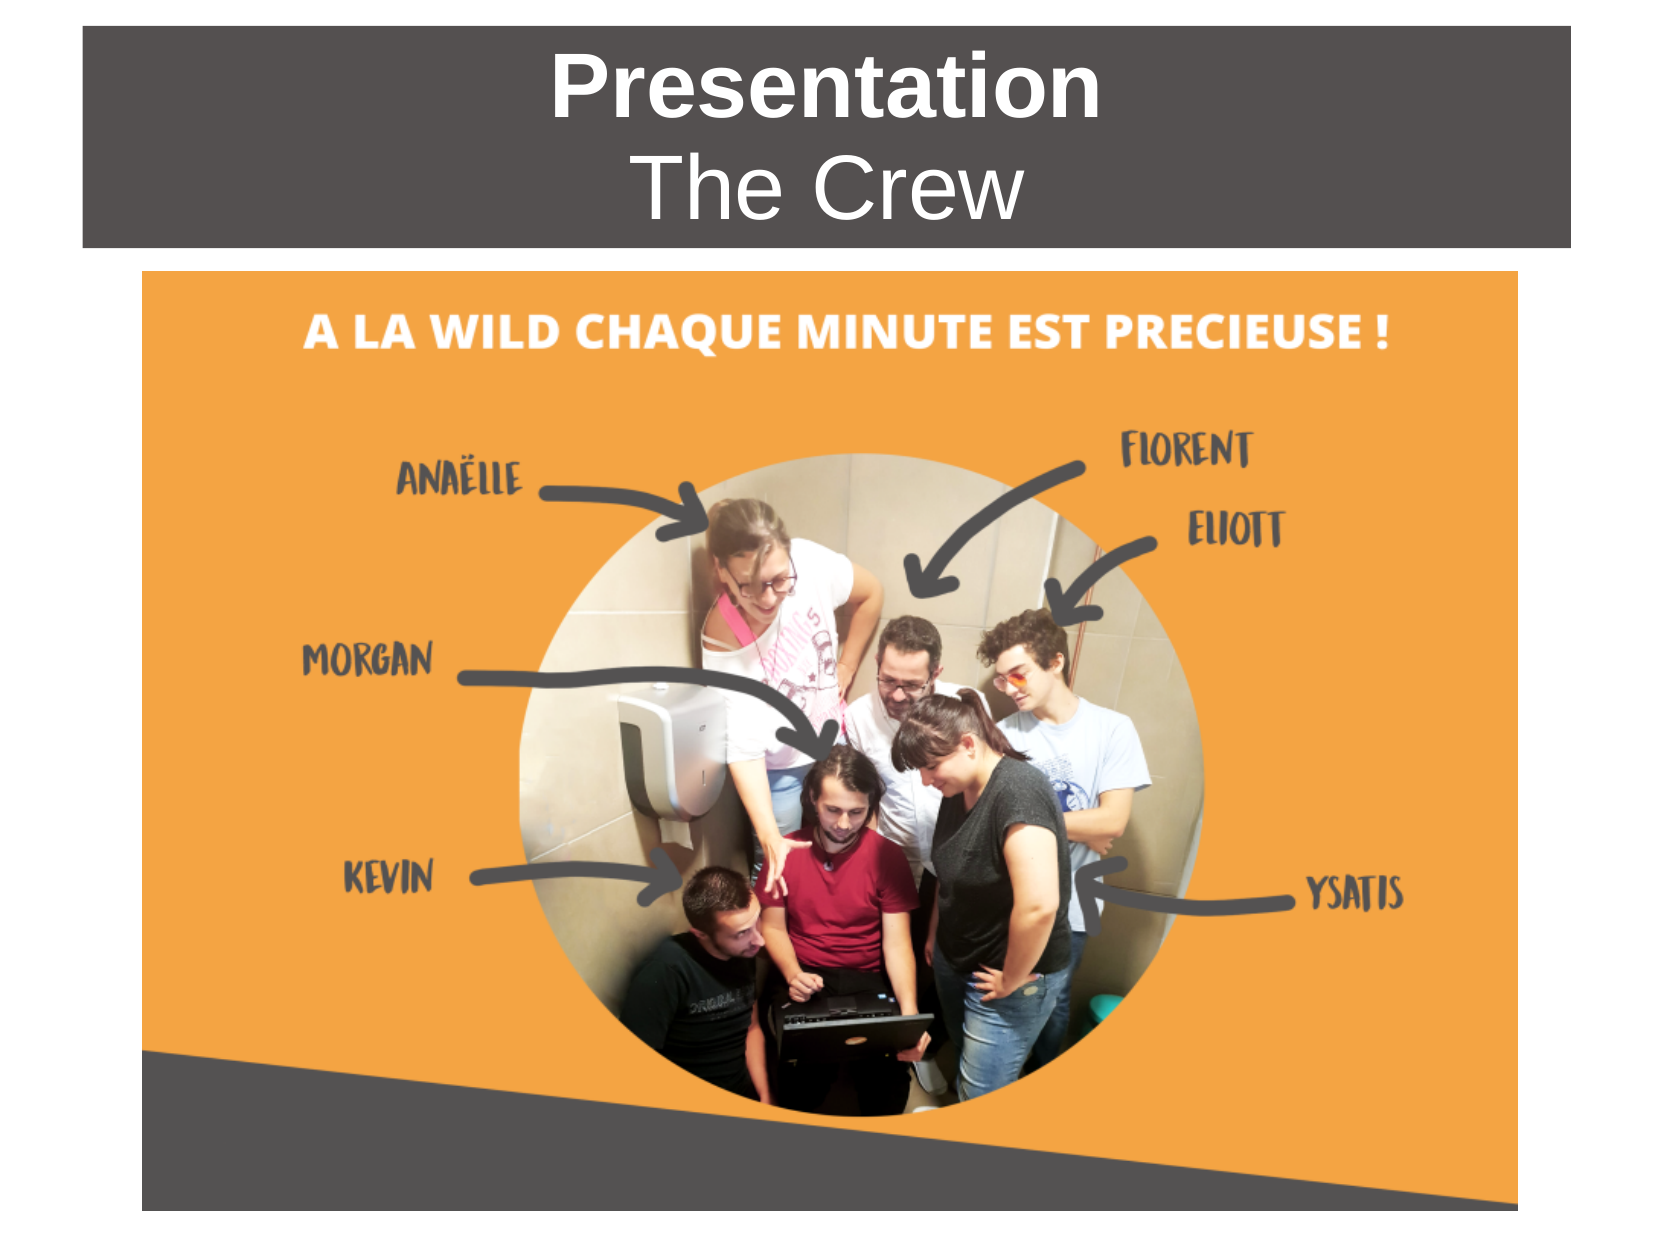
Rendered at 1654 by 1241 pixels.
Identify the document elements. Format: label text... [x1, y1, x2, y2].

title Presentation The Crew [82, 25, 1571, 249]
picture [142, 271, 1518, 1211]
